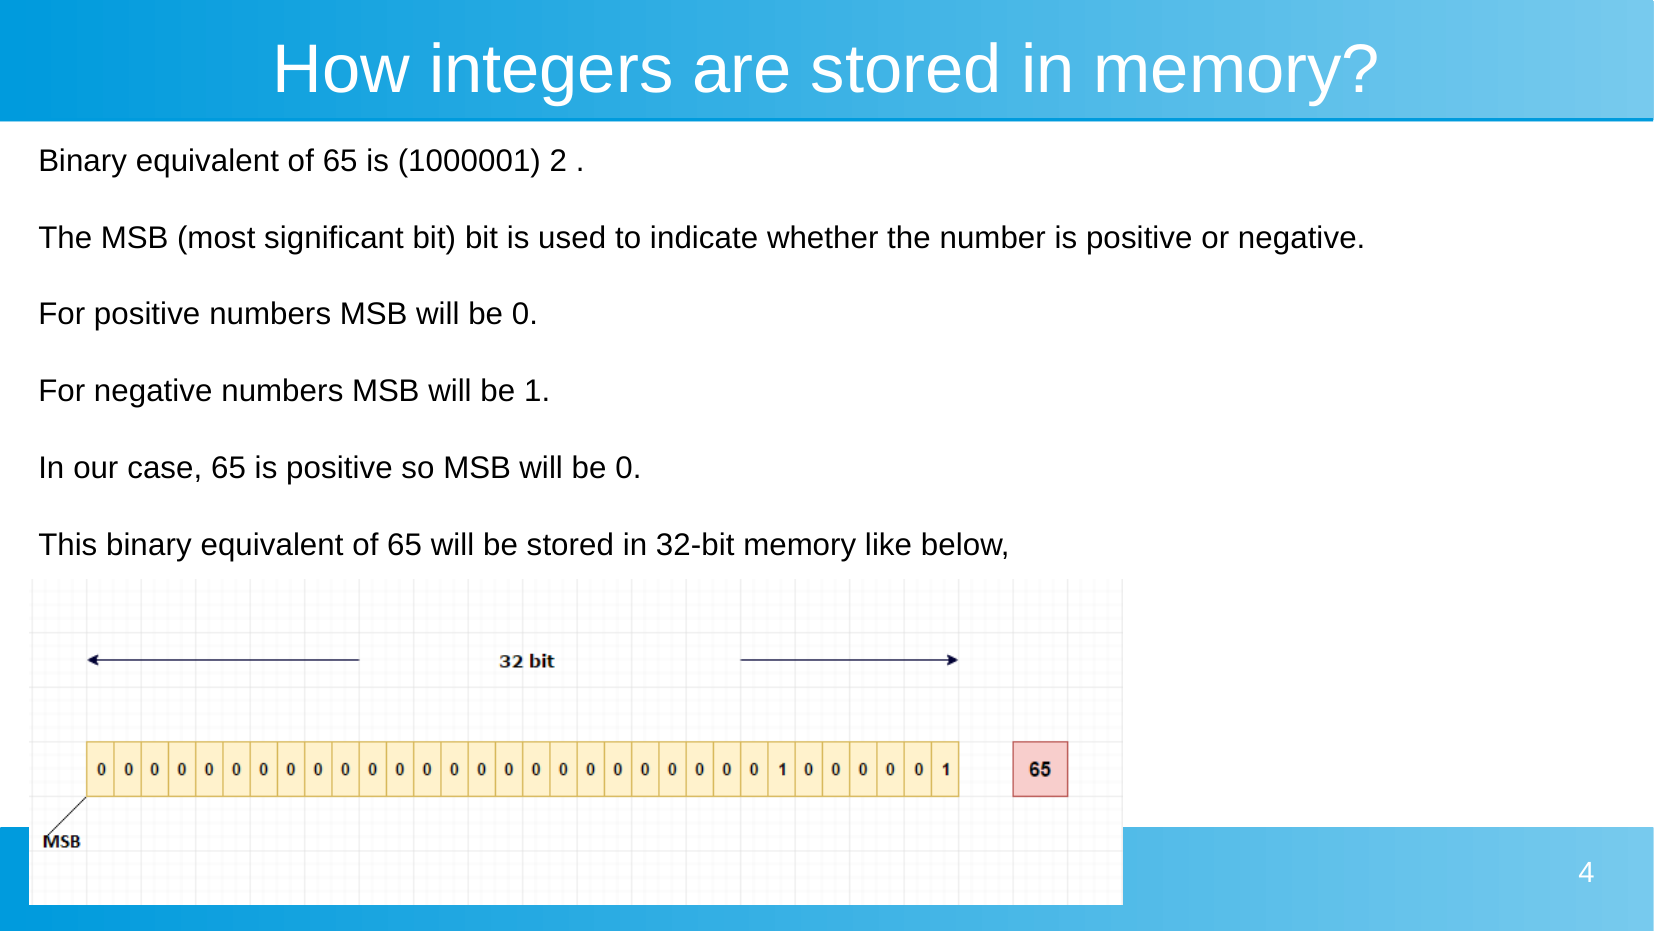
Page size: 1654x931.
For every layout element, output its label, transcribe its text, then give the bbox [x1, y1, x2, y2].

text_box Binary equivalent of 65 is (1000001) 2 . The MSB (most significant bit) bit is used to indicate whether the number is positive or negative. For positive numbers MSB will be 0. For negative numbers MSB will be 1. In our case, 65 is positive so MSB will be 0. This binary equivalent of 65 will be stored in 32-bit memory like below, [23, 135, 1619, 607]
picture [29, 579, 1123, 905]
title How integers are stored in memory? [59, 29, 1595, 108]
